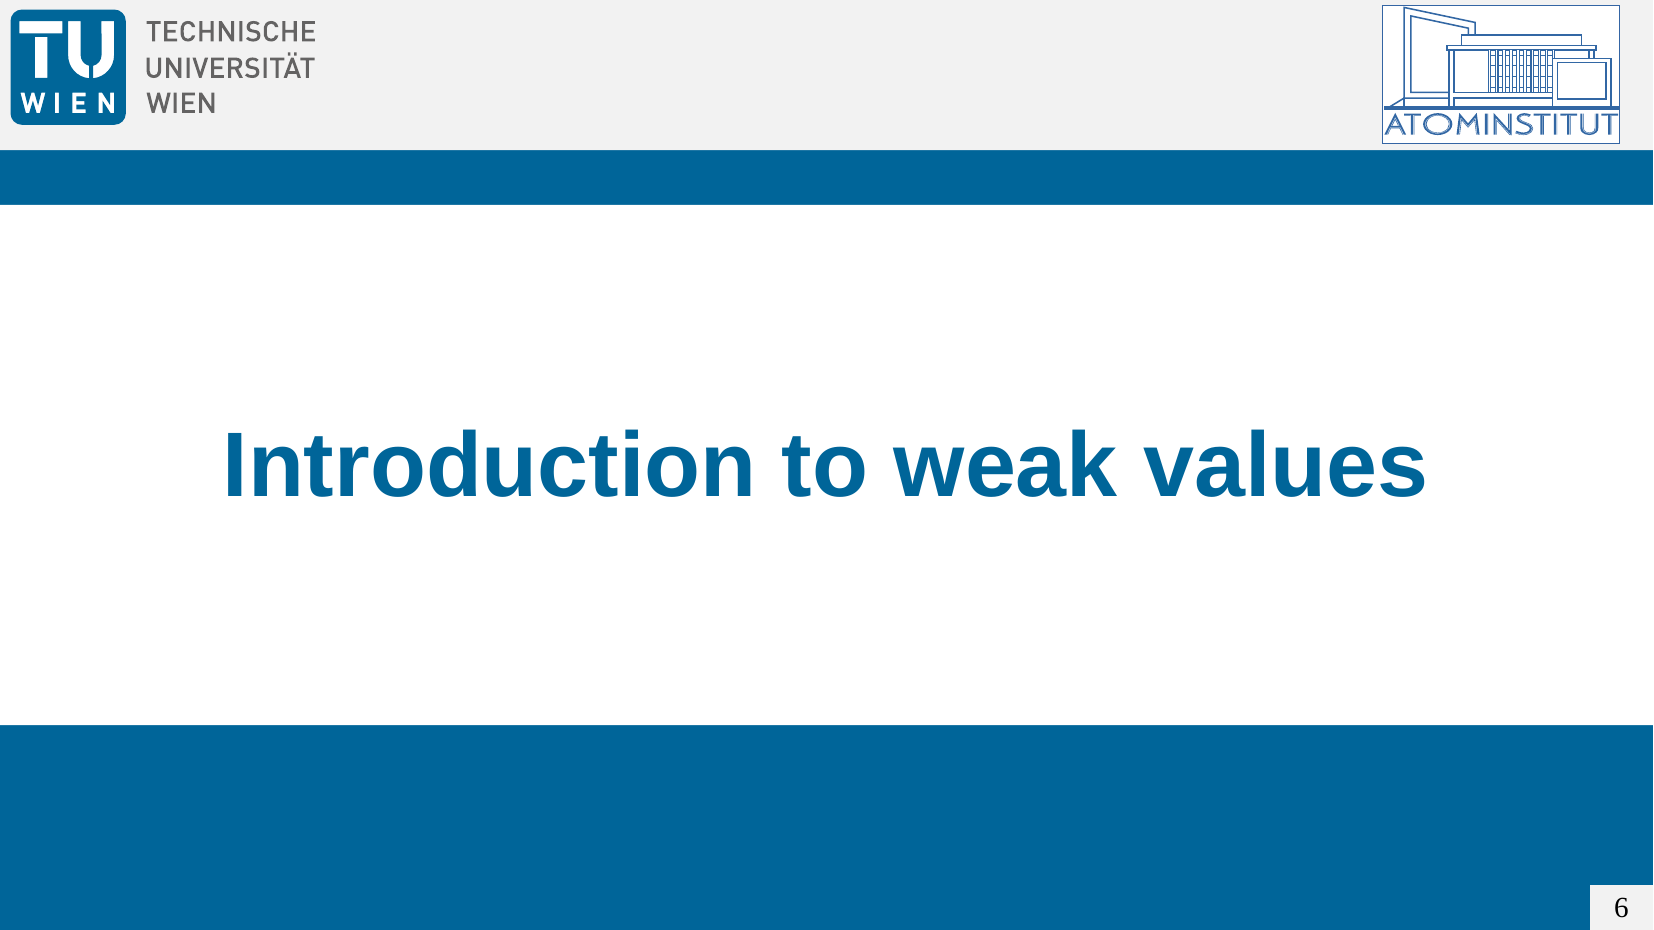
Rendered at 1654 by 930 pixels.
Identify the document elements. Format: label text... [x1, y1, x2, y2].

picture [1382, 5, 1620, 144]
title Introduction to weak values [0, 204, 1653, 726]
